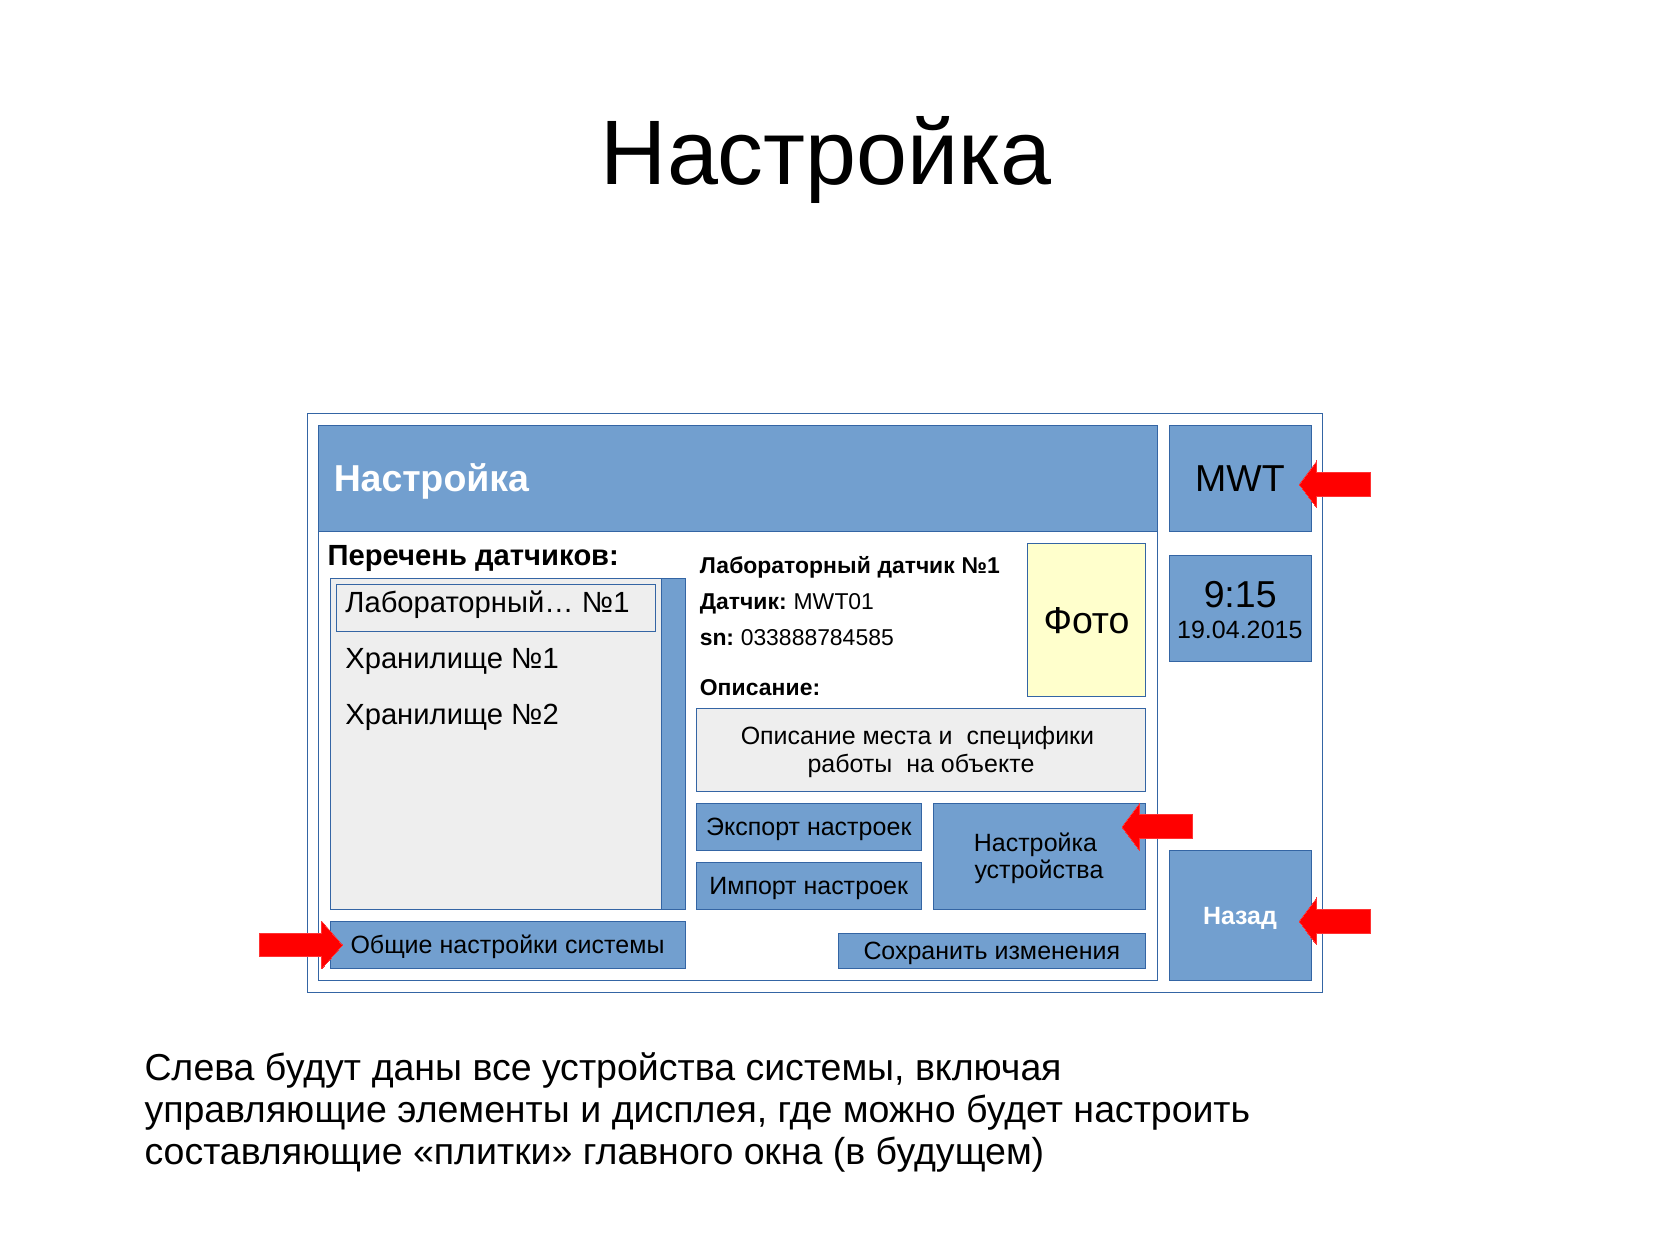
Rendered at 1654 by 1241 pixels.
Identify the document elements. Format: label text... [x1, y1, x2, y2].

text_box MWT [1169, 425, 1312, 532]
text_box 9:15 19.04.2015 [1169, 555, 1312, 662]
text_box Лабораторный датчик №1 [685, 545, 1016, 586]
text_box Фото [1027, 543, 1146, 697]
text_box [259, 413, 1371, 993]
text_box Импорт настроек [696, 862, 922, 910]
text_box Слева будут даны все устройства системы, включая управляющие элементы и дисплея, где можно будет настроить составляющие «плитки» главного окна (в будущем) [129, 1039, 1312, 1181]
text_box Описание: [685, 667, 836, 708]
text_box Перечень датчиков: [312, 531, 634, 580]
text_box Описание места и специфики работы на объекте [696, 708, 1146, 792]
text_box Назад [1169, 850, 1312, 981]
text_box Сохранить изменения [838, 933, 1146, 969]
text_box Общие настройки системы [330, 921, 686, 969]
text_box sn: 033888784585 [685, 616, 909, 658]
text_box Датчик: MWT01 [685, 586, 890, 616]
text_box Настройка устройства [933, 803, 1146, 910]
title Настройка [82, 49, 1571, 257]
text_box Экспорт настроек [696, 803, 922, 851]
text_box Настройка [318, 425, 1158, 532]
text_box Лабораторный… №1 Хранилище №1 Хранилище №2 [330, 578, 661, 910]
